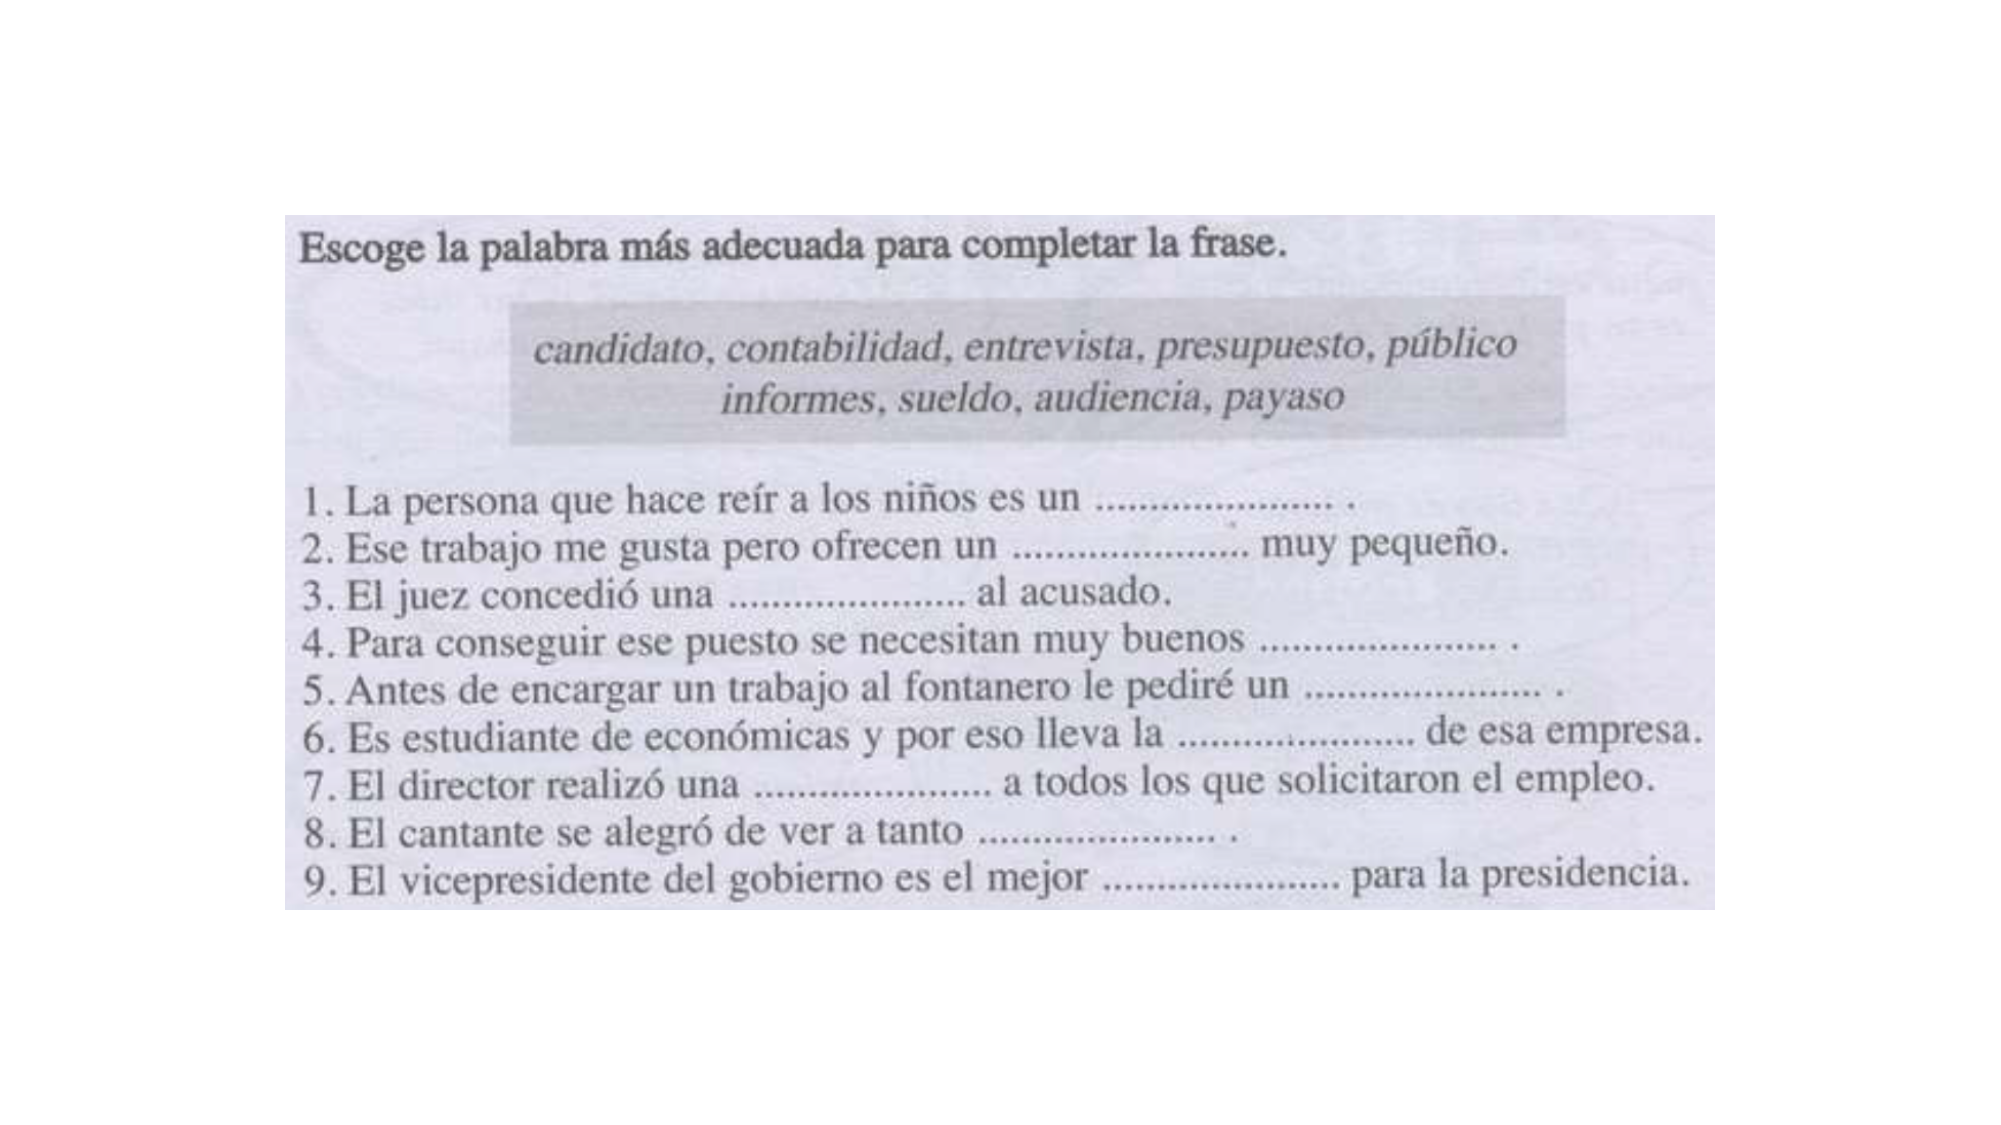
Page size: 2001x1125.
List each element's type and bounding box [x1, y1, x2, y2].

picture [285, 215, 1715, 910]
